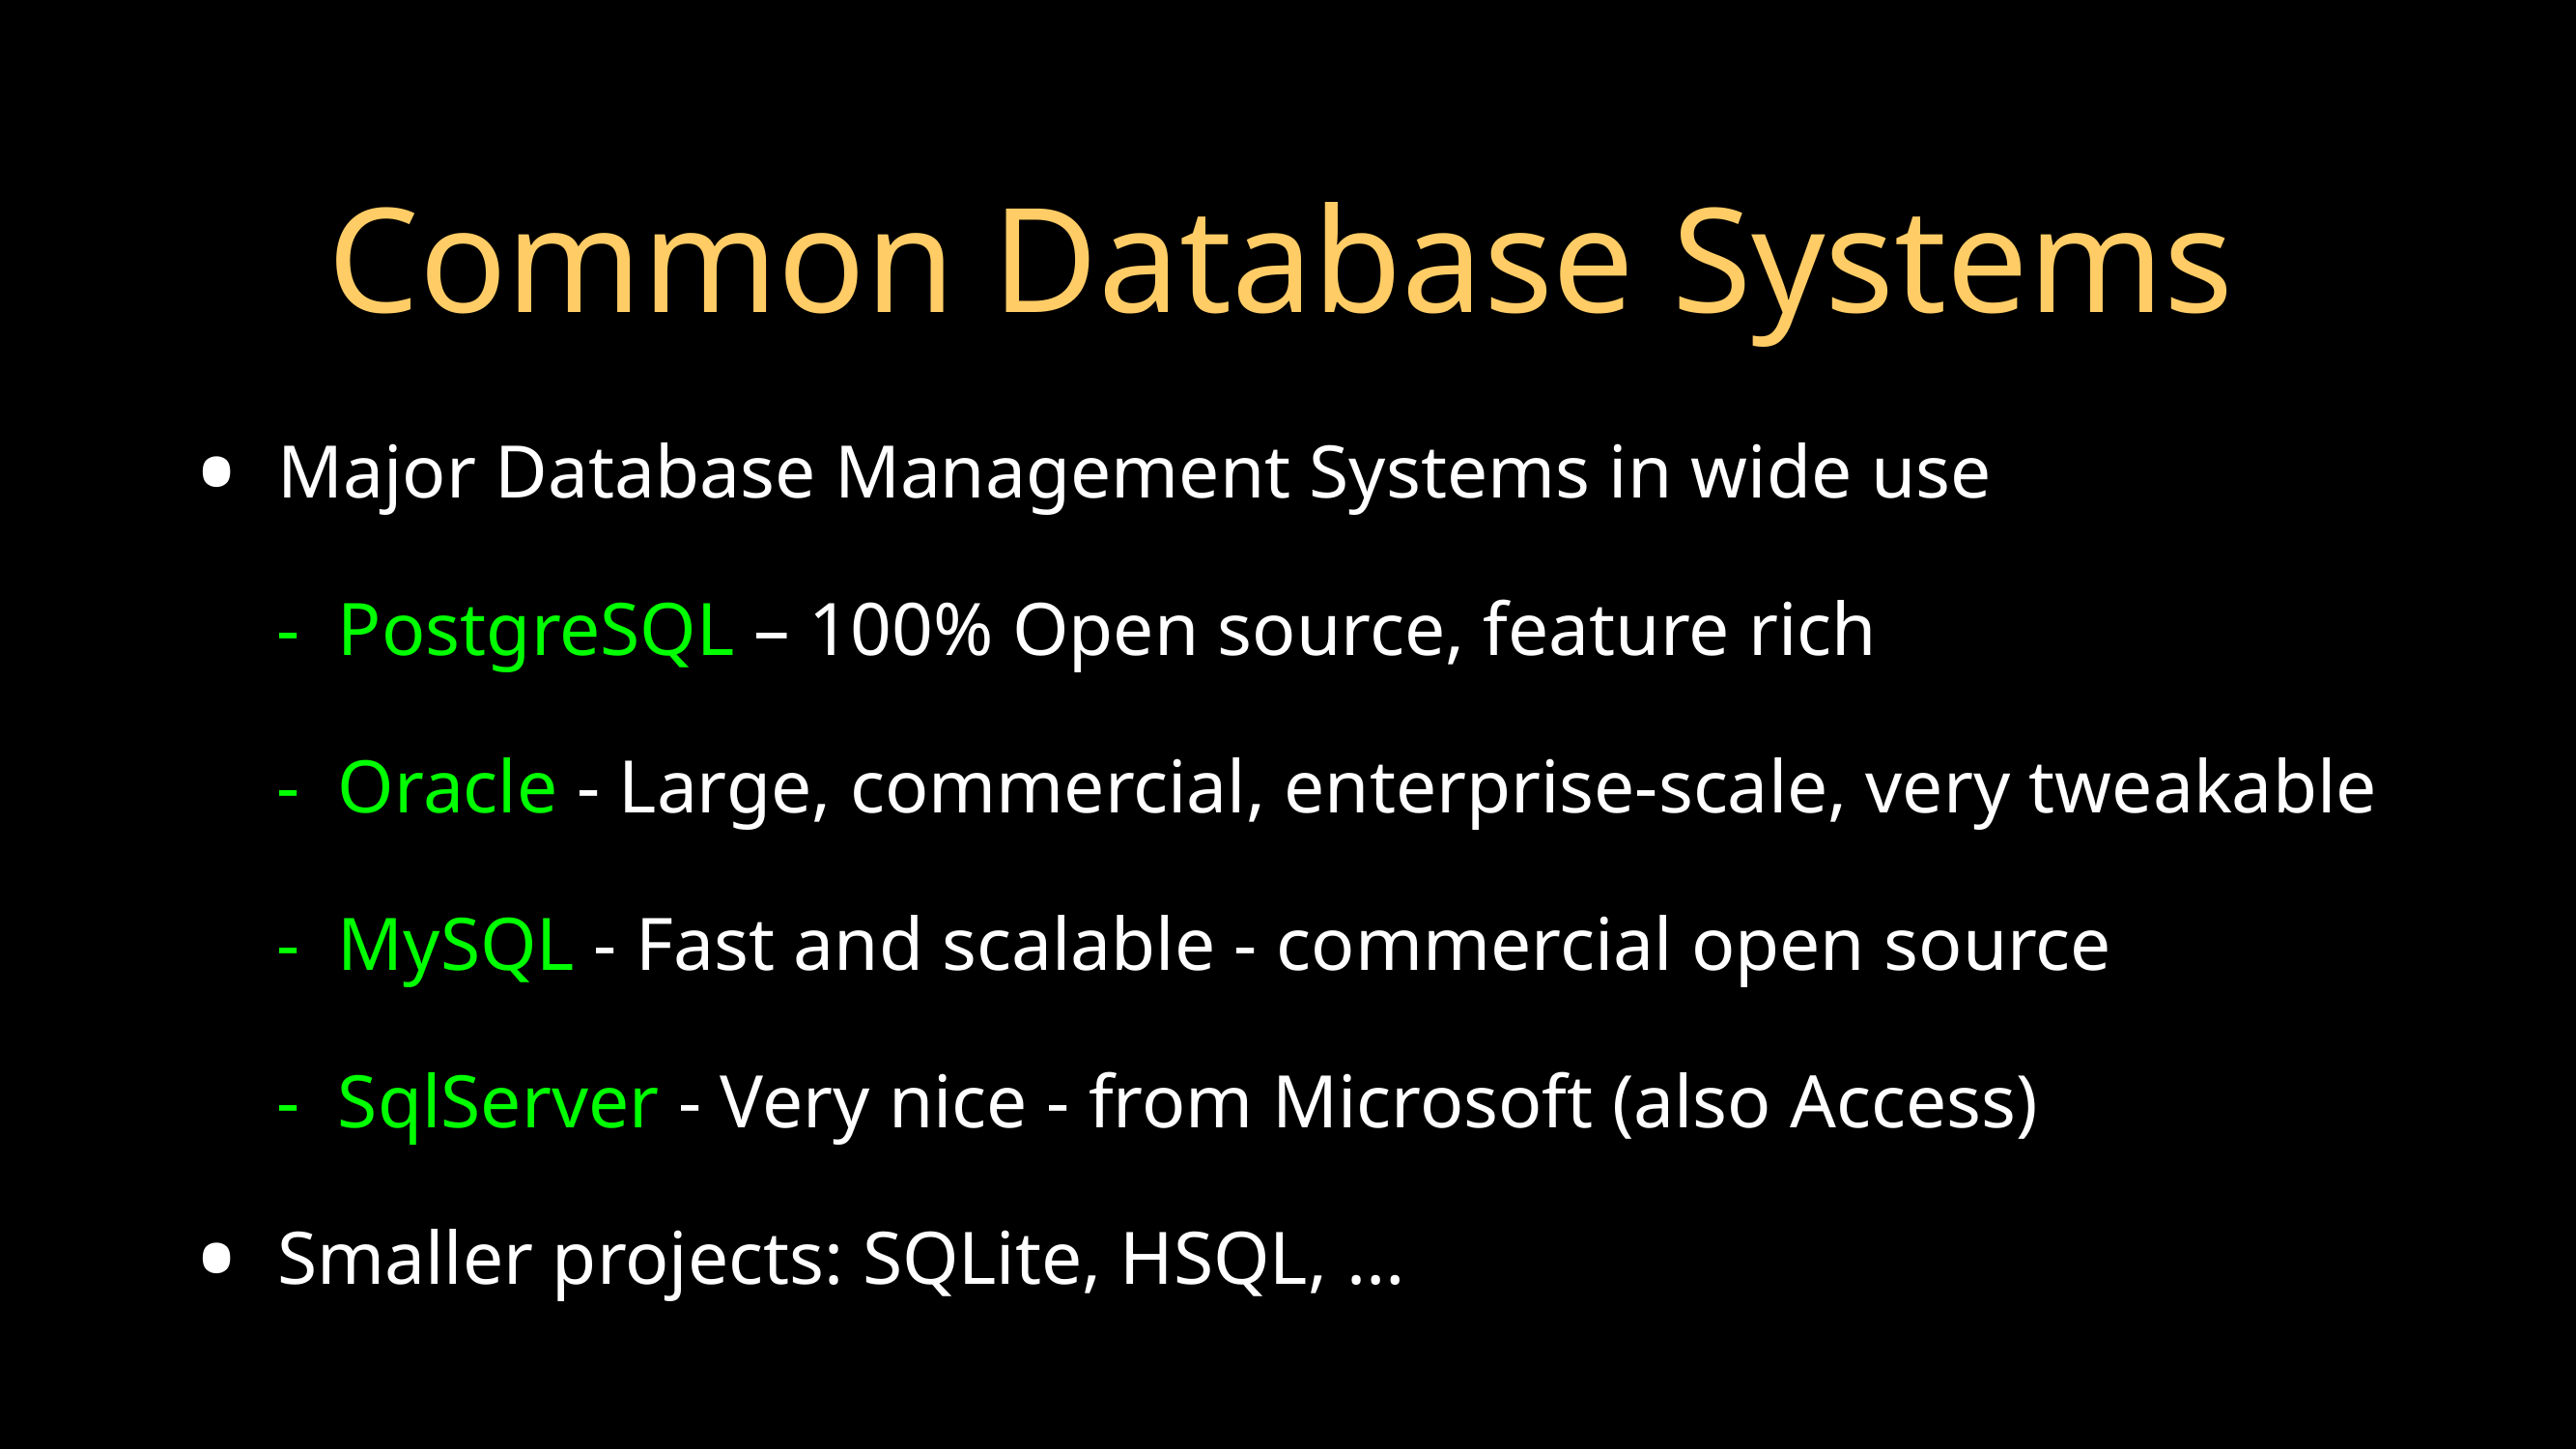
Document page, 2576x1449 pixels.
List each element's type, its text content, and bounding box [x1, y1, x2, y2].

list Major Database Management Systems in wide use - PostgreSQL – 100% Open source, feature rich - Oracle - Large, commercial, enterprise-scale, very tweakable - MySQL - Fast and scalable - commercial open source - SqlServer - Very nice - from Microsoft (also Access) Smaller projects: SQLite, HSQL, … [153, 410, 2405, 1315]
title Common Database Systems [177, 71, 2386, 410]
